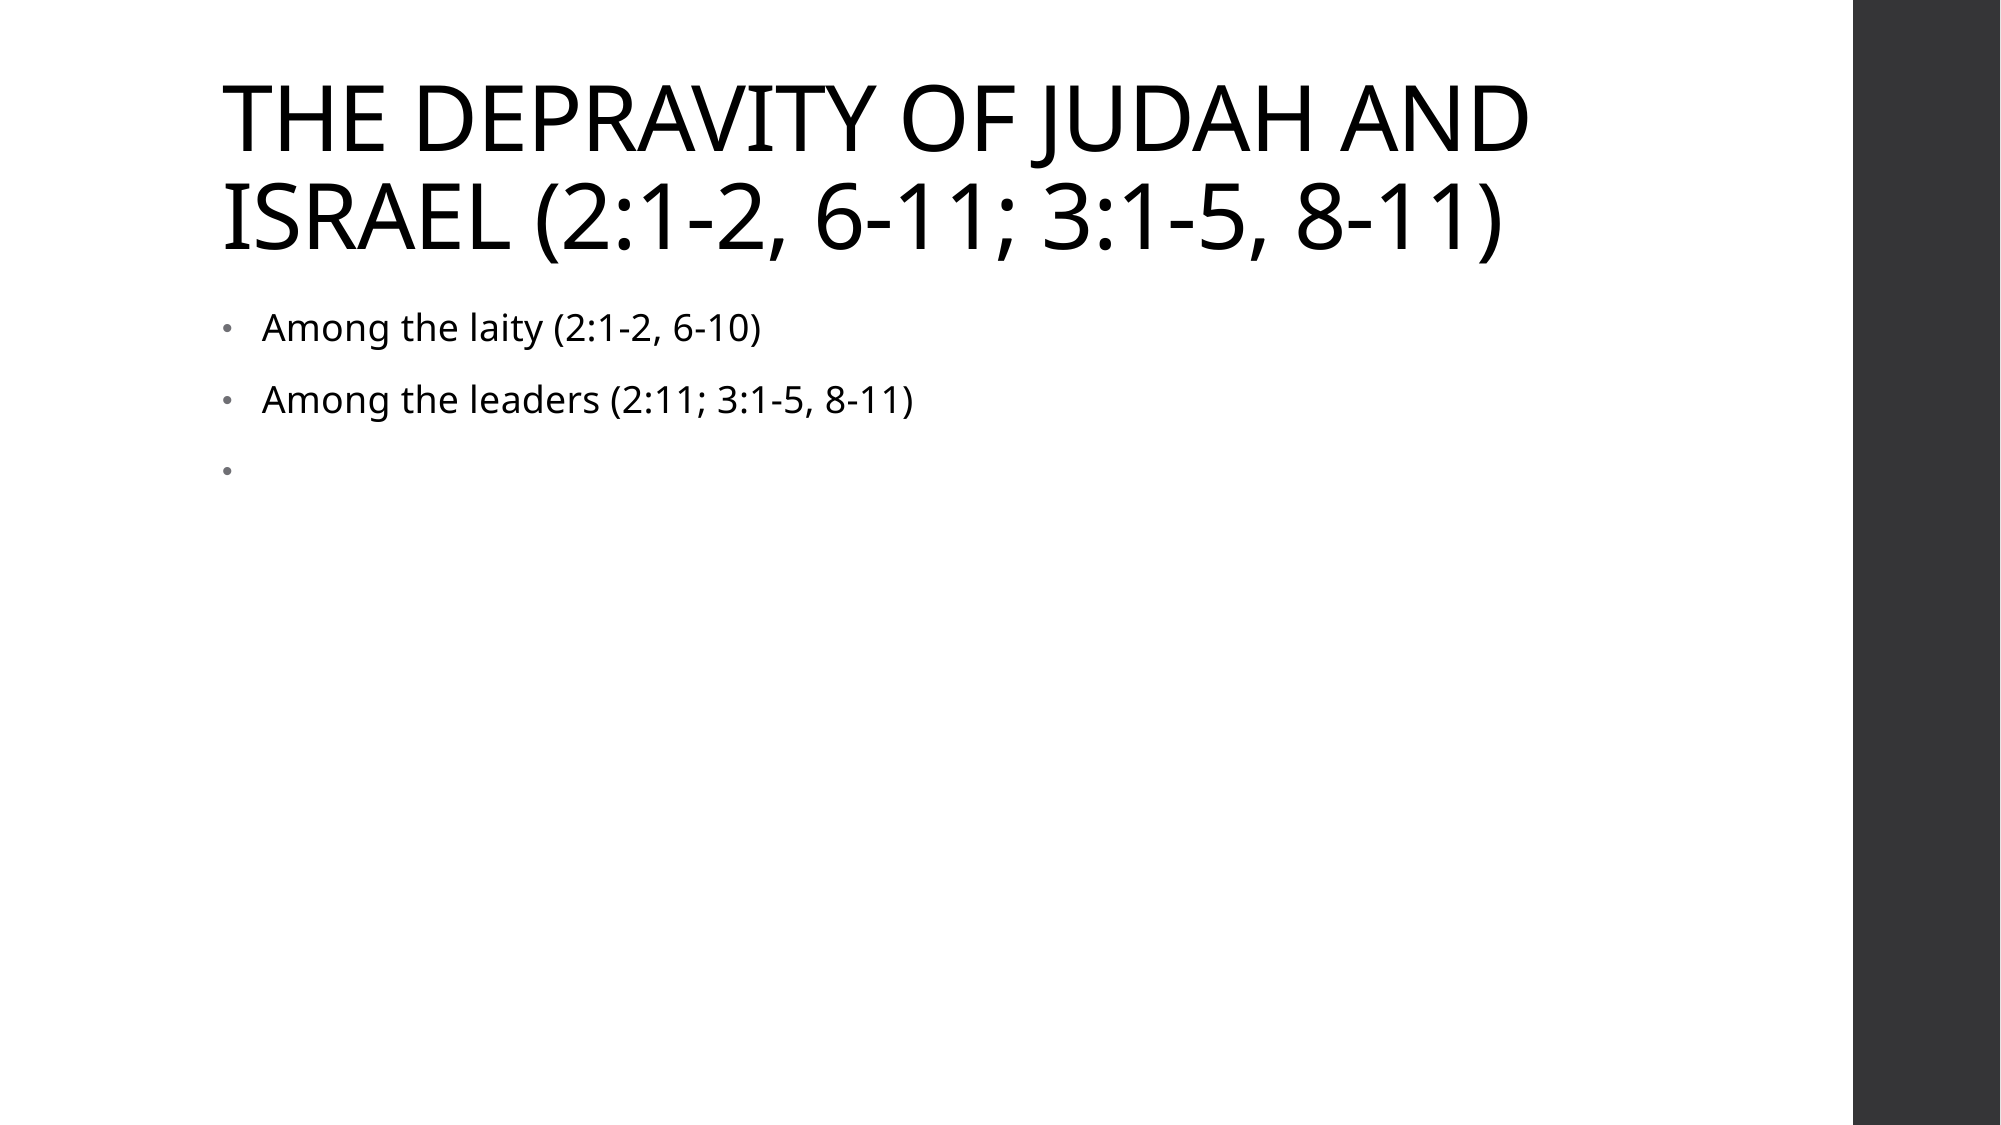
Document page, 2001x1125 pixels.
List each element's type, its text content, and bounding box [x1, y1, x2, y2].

list Among the laity (2:1-2, 6-10) Among the leaders (2:11; 3:1-5, 8-11) [206, 299, 1617, 1014]
title THE DEPRAVITY OF JUDAH AND ISRAEL (2:1-2, 6-11; 3:1-5, 8-11) [206, 60, 1797, 278]
